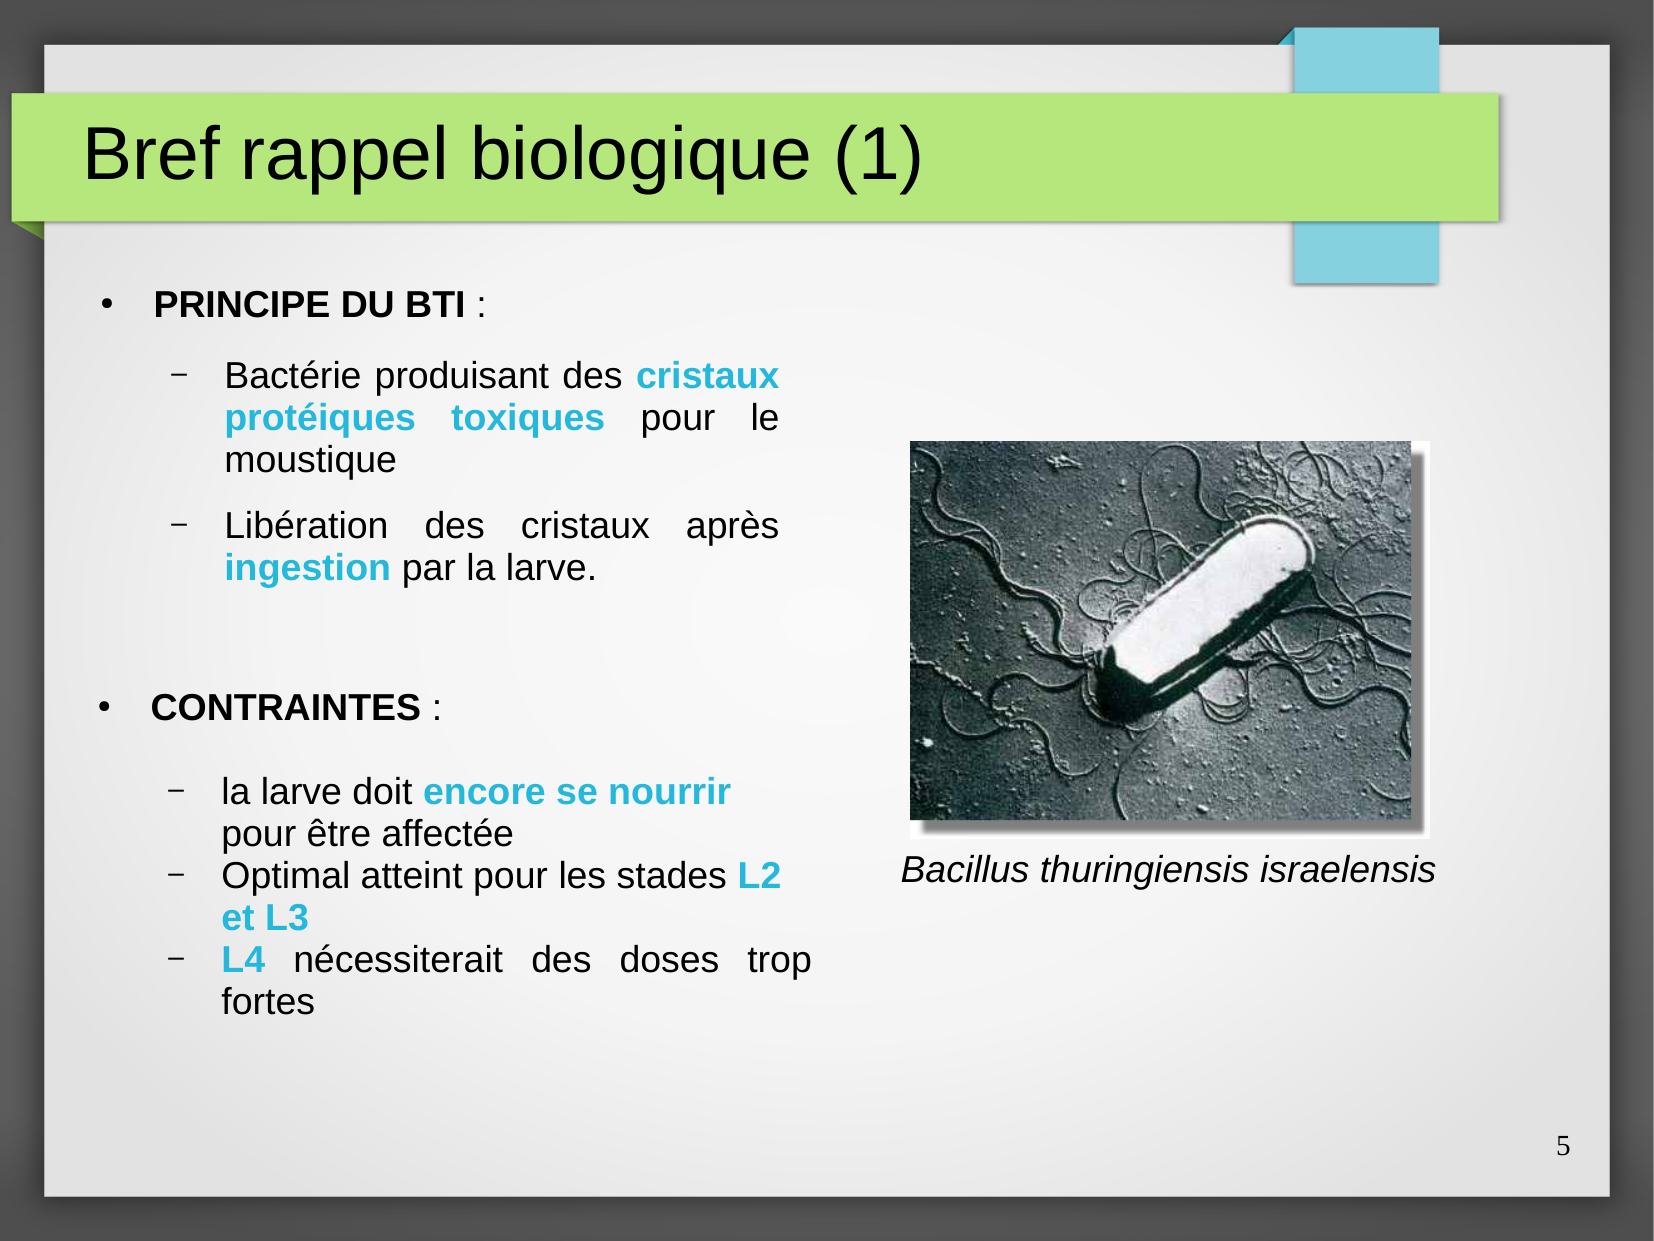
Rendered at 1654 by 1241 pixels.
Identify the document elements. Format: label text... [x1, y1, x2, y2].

title Bref rappel biologique (1) [82, 94, 1264, 213]
list PRINCIPE DU BTI : Bactérie produisant des cristaux protéiques toxiques pour le moustique Libération des cristaux après ingestion par la larve. [82, 283, 780, 679]
text_box Bacillus thuringiensis israelensis [885, 840, 1512, 898]
picture [0, 0, 1654, 1241]
text_box CONTRAINTES : la larve doit encore se nourrir pour être affectée Optimal atteint pour les stades L2 et L3 L4 nécessiterait des doses trop fortes [64, 679, 827, 1199]
